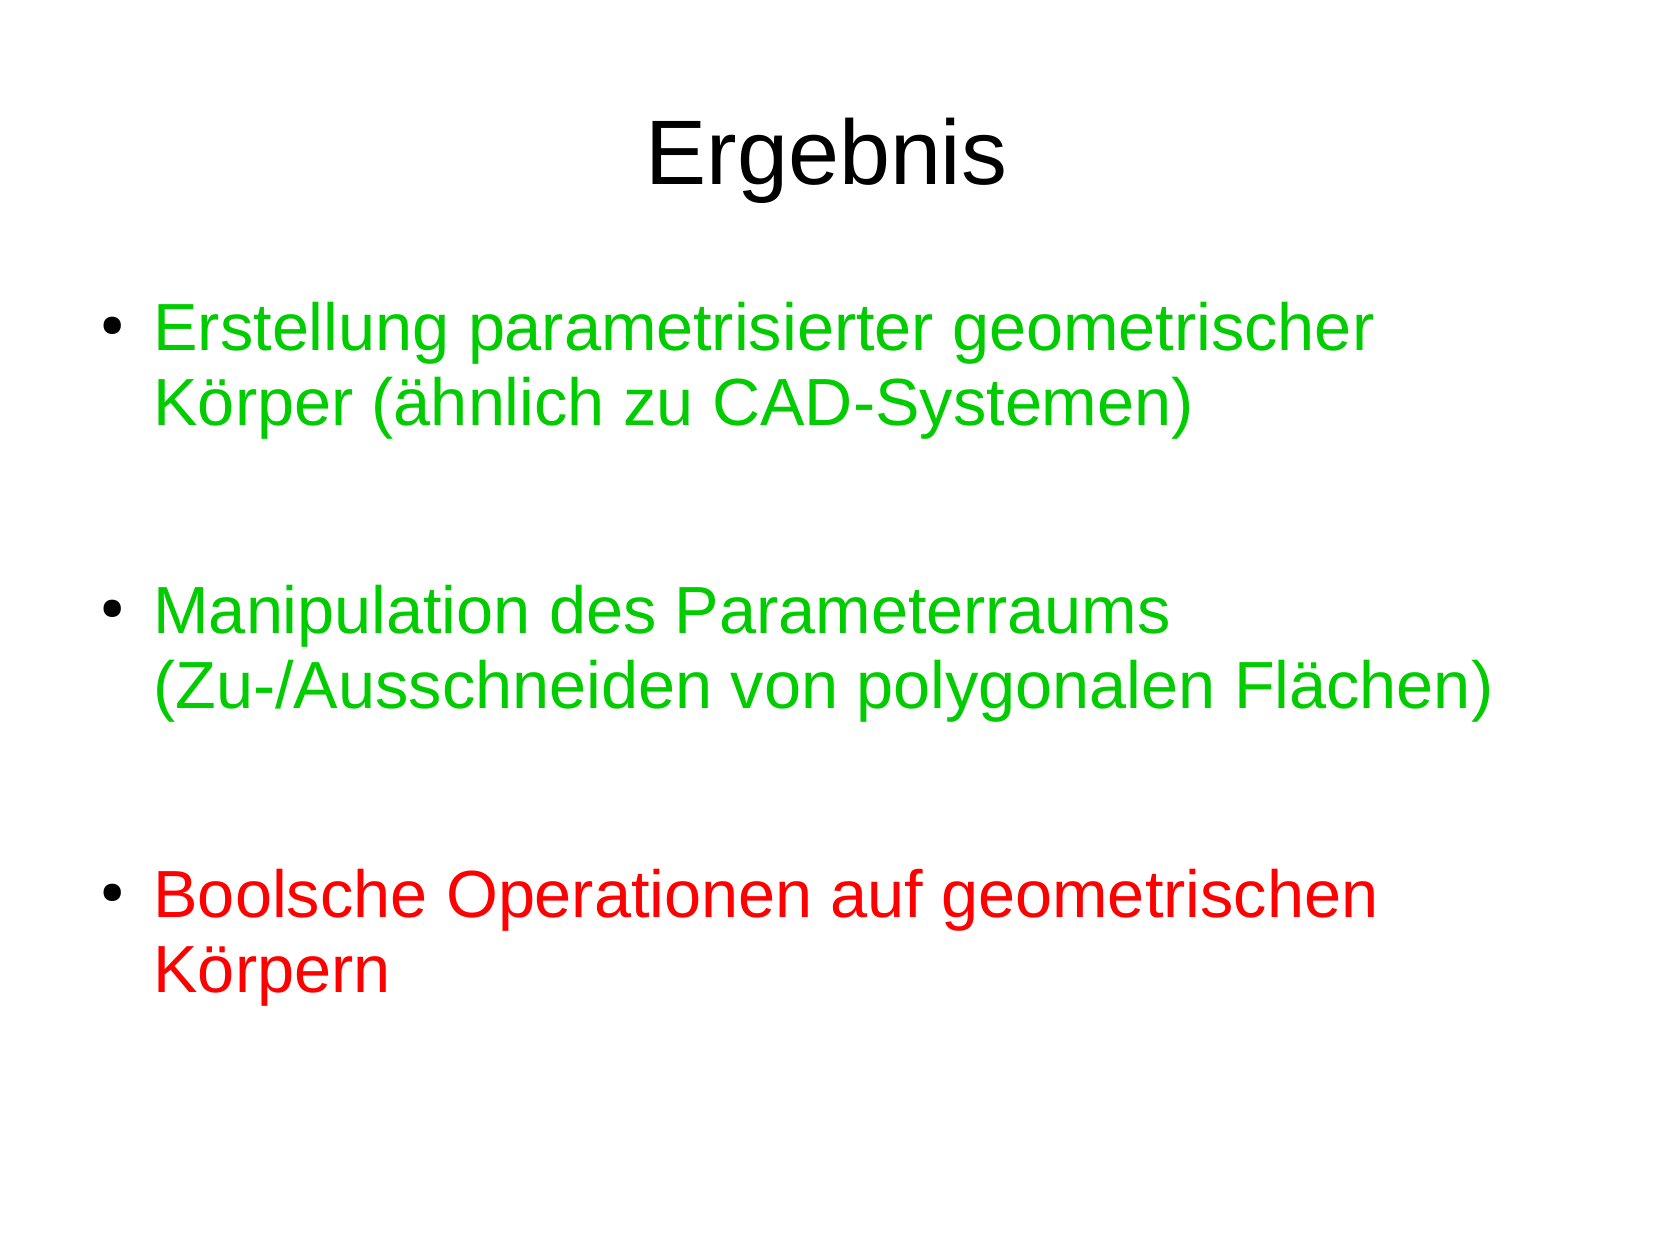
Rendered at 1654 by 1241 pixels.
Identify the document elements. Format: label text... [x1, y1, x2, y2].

title Ergebnis [82, 49, 1571, 257]
list Erstellung parametrisierter geometrischer Körper (ähnlich zu CAD-Systemen) Manipulation des Parameterraums (Zu-/Ausschneiden von polygonalen Flächen) Boolsche Operationen auf geometrischen Körpern [82, 290, 1571, 1109]
